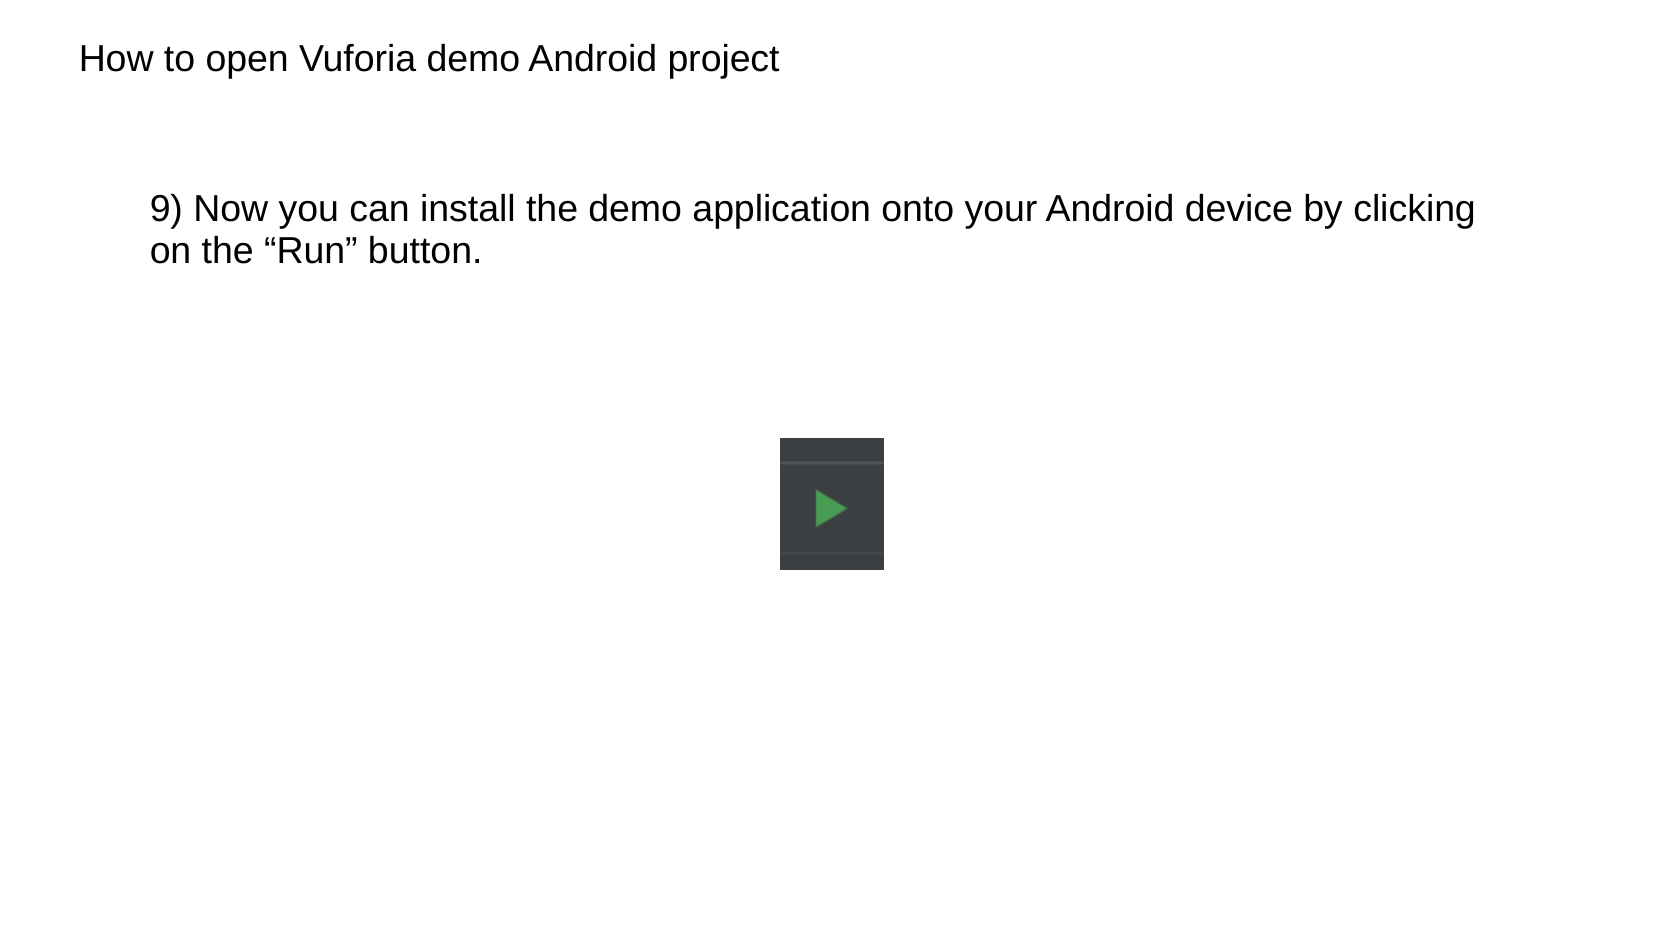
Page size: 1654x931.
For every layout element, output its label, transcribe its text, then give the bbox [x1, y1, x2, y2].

picture [780, 438, 884, 571]
text_box How to open Vuforia demo Android project [64, 30, 796, 87]
text_box 9) Now you can install the demo application onto your Android device by clicking on the “Run” button. [135, 180, 1492, 279]
